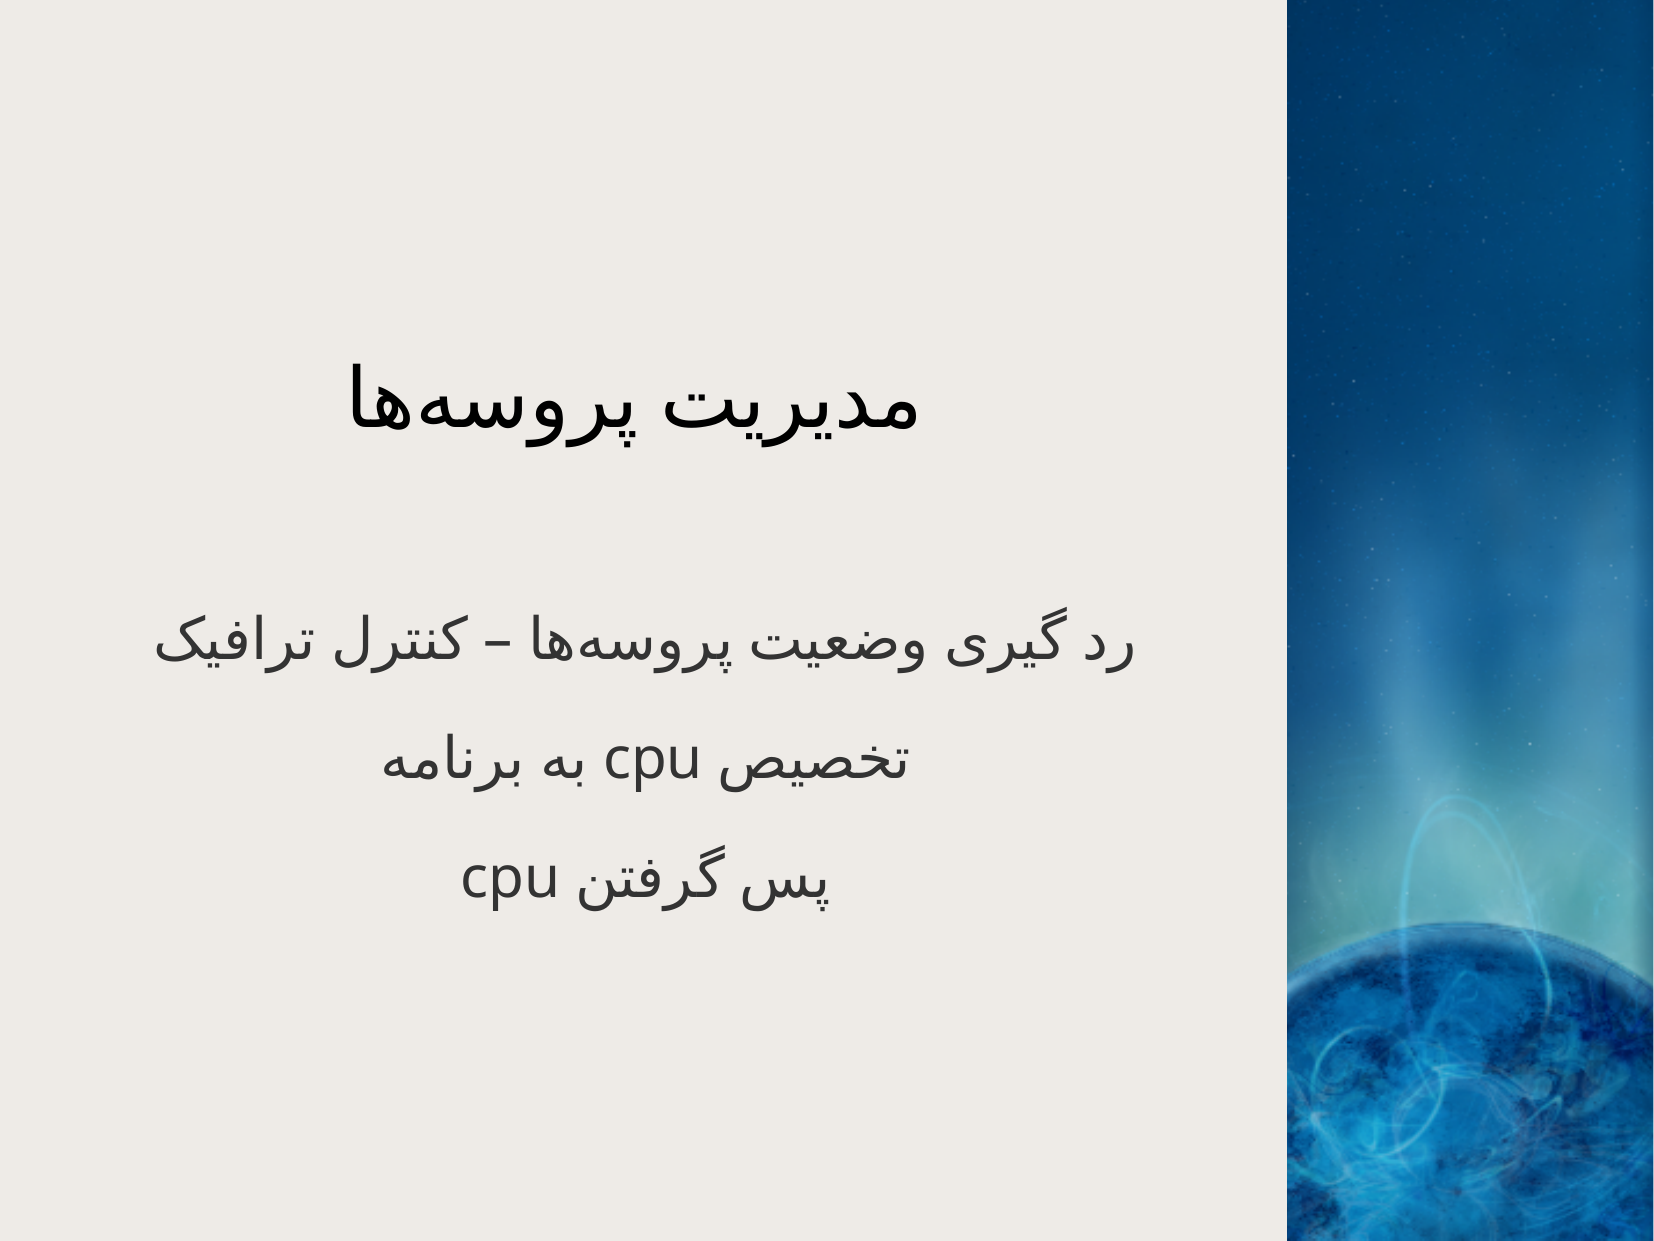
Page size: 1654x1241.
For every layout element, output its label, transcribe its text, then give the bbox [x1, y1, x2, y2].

title مدیریت پروسه‌ها [14, 292, 1255, 500]
picture [0, 0, 1654, 1241]
title رد گیری وضعیت پروسه‌ها – کنترل ترافیک تخصیص cpu به برنامه پس گرفتن cpu [34, 516, 1257, 956]
